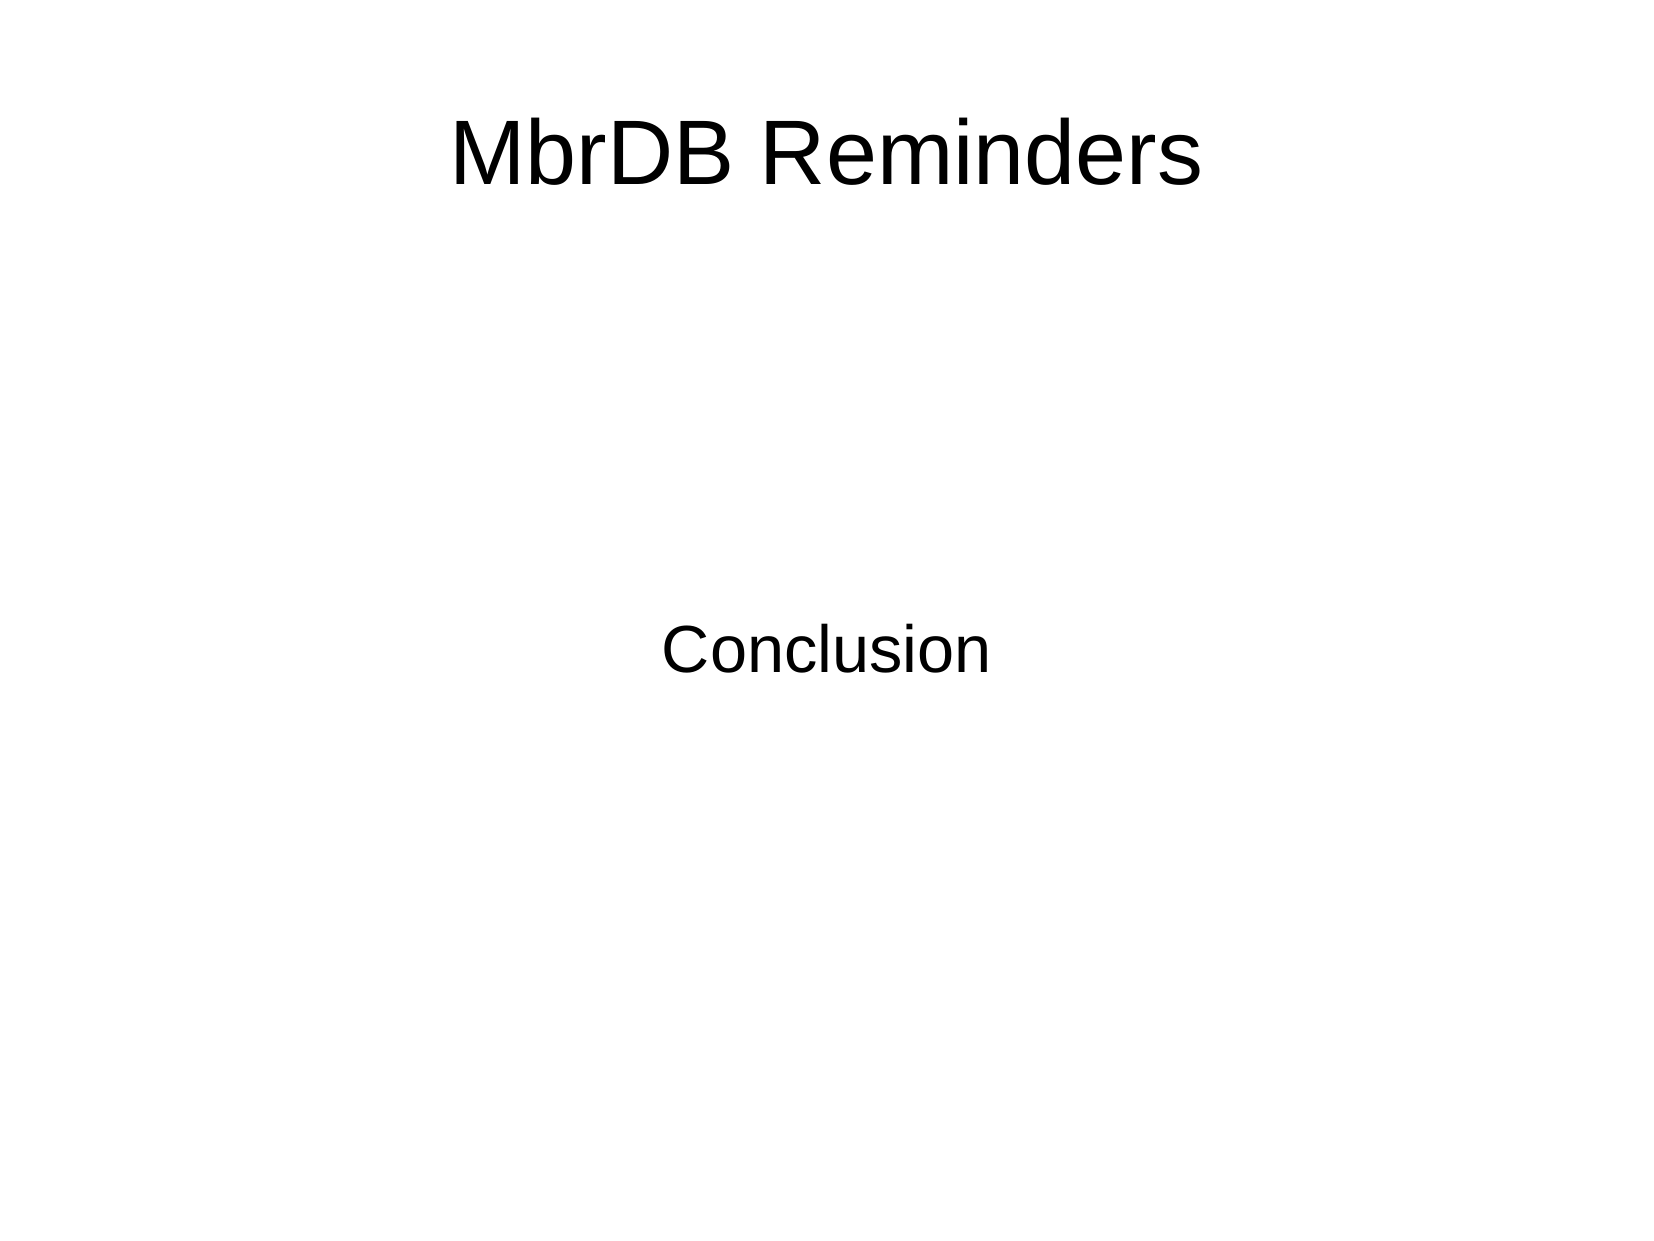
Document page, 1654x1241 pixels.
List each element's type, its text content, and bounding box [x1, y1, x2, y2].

list Conclusion [82, 290, 1571, 1010]
title MbrDB Reminders [82, 49, 1571, 257]
